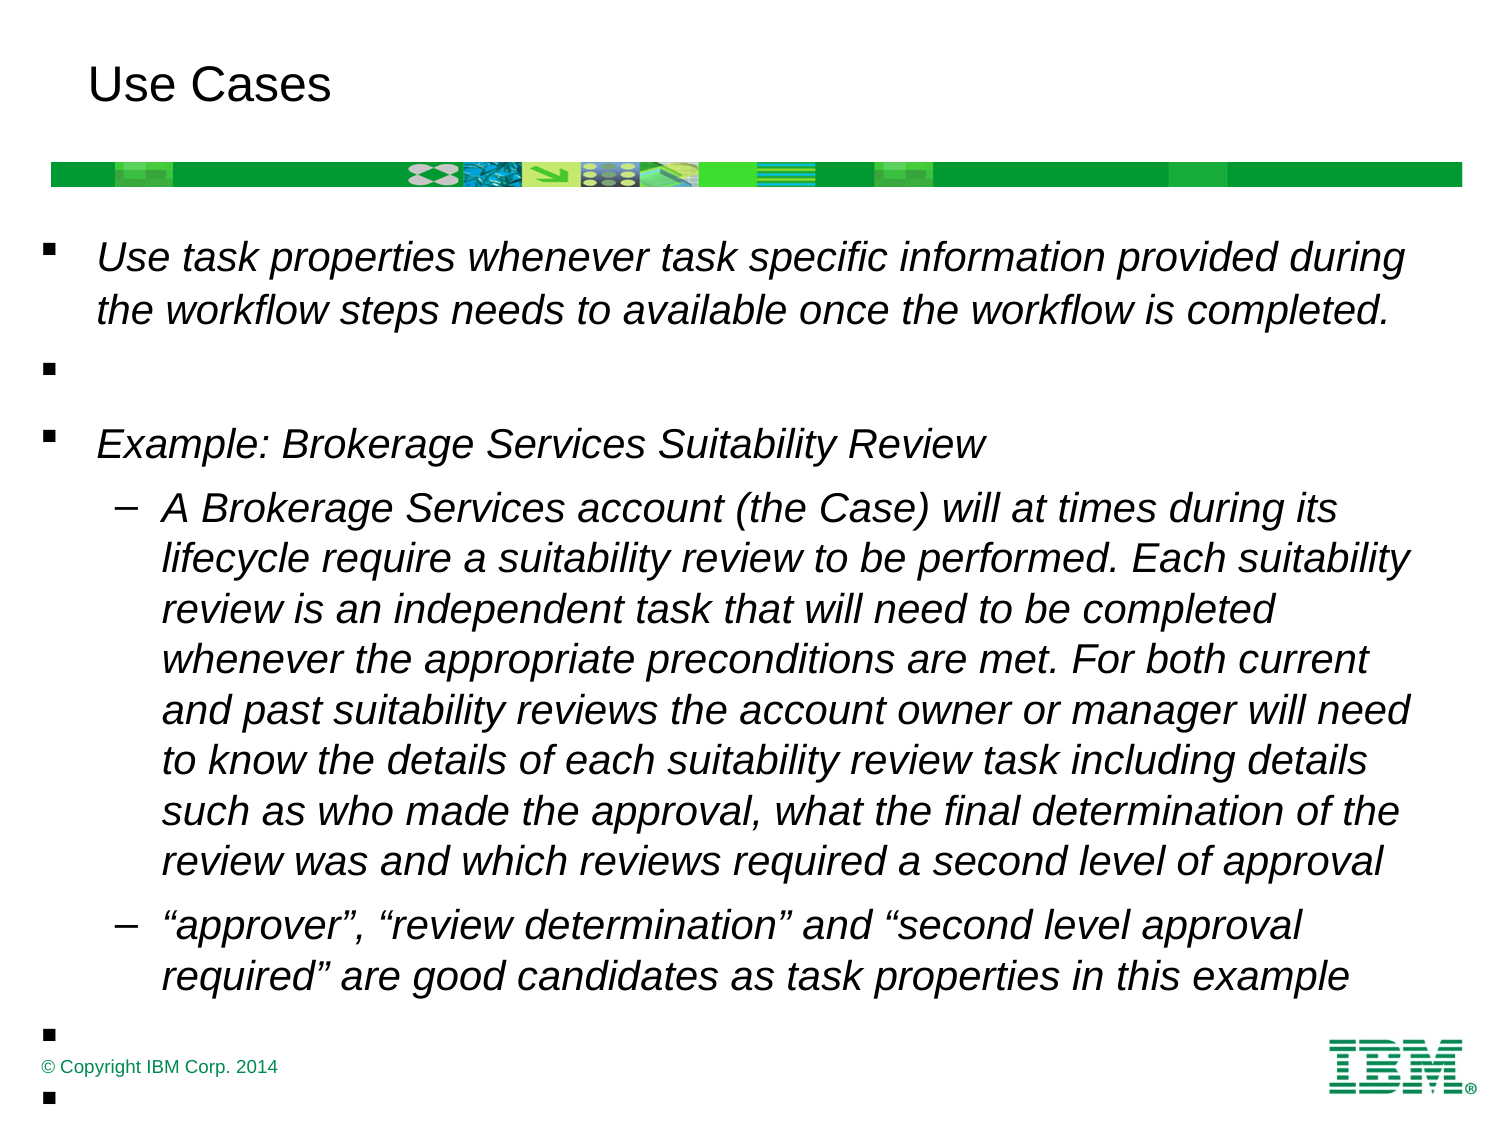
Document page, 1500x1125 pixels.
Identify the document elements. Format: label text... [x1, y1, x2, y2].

list Use task properties whenever task specific information provided during the workflow steps needs to available once the workflow is completed. Example: Brokerage Services Suitability Review A Brokerage Services account (the Case) will at times during its lifecycle require a suitability review to be performed. Each suitability review is an independent task that will need to be completed whenever the appropriate preconditions are met. For both current and past suitability reviews the account owner or manager will need to know the details of each suitability review task including details such as who made the approval, what the final determination of the review was and which reviews required a second level of approval “approver”, “review determination” and “second level approval required” are good candidates as task properties in this example [24, 220, 1463, 1125]
picture [1463, 1037, 1479, 1096]
title Use Cases [72, 42, 1258, 119]
picture [50, 161, 1463, 189]
